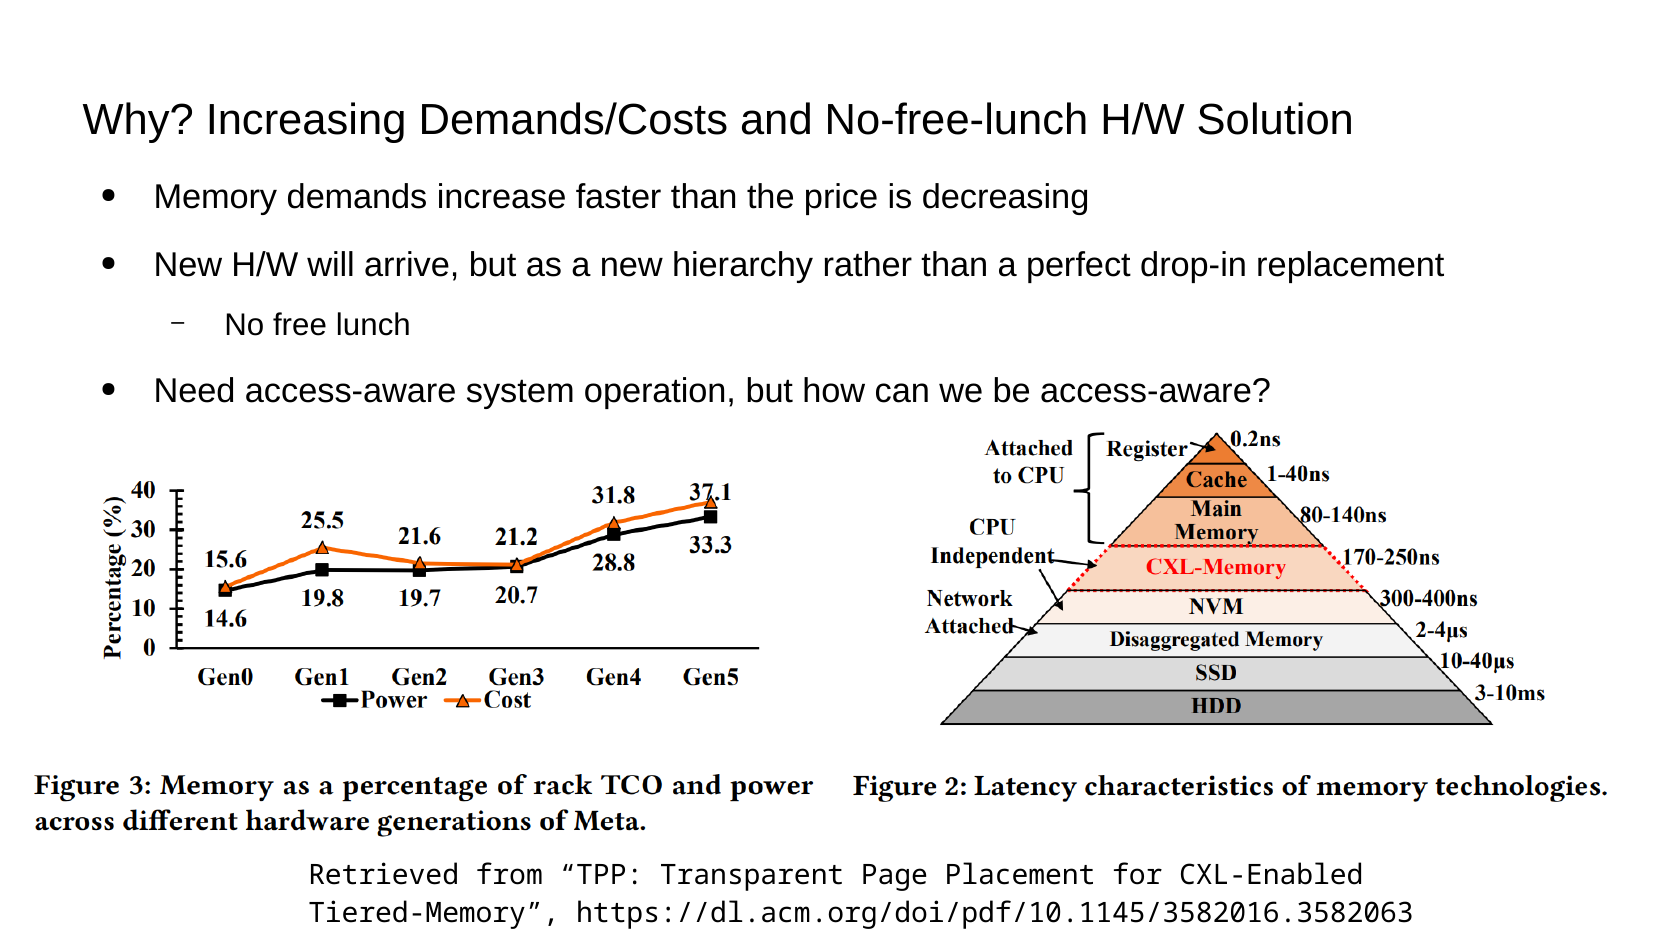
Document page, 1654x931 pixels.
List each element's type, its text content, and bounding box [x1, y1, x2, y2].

list Memory demands increase faster than the price is decreasing New H/W will arrive, but as a new hierarchy rather than a perfect drop-in replacement No free lunch Need access-aware system operation, but how can we be access-aware? [82, 177, 1571, 833]
picture [840, 416, 1626, 814]
title Why? Increasing Demands/Costs and No-free-lunch H/W Solution [82, 81, 1571, 157]
picture [20, 464, 831, 848]
text_box Retrieved from “TPP: Transparent Page Placement for CXL-Enabled Tiered-Memory”, https://dl.acm.org/doi/pdf/10.1145/3582016.3582063 [293, 847, 1479, 918]
